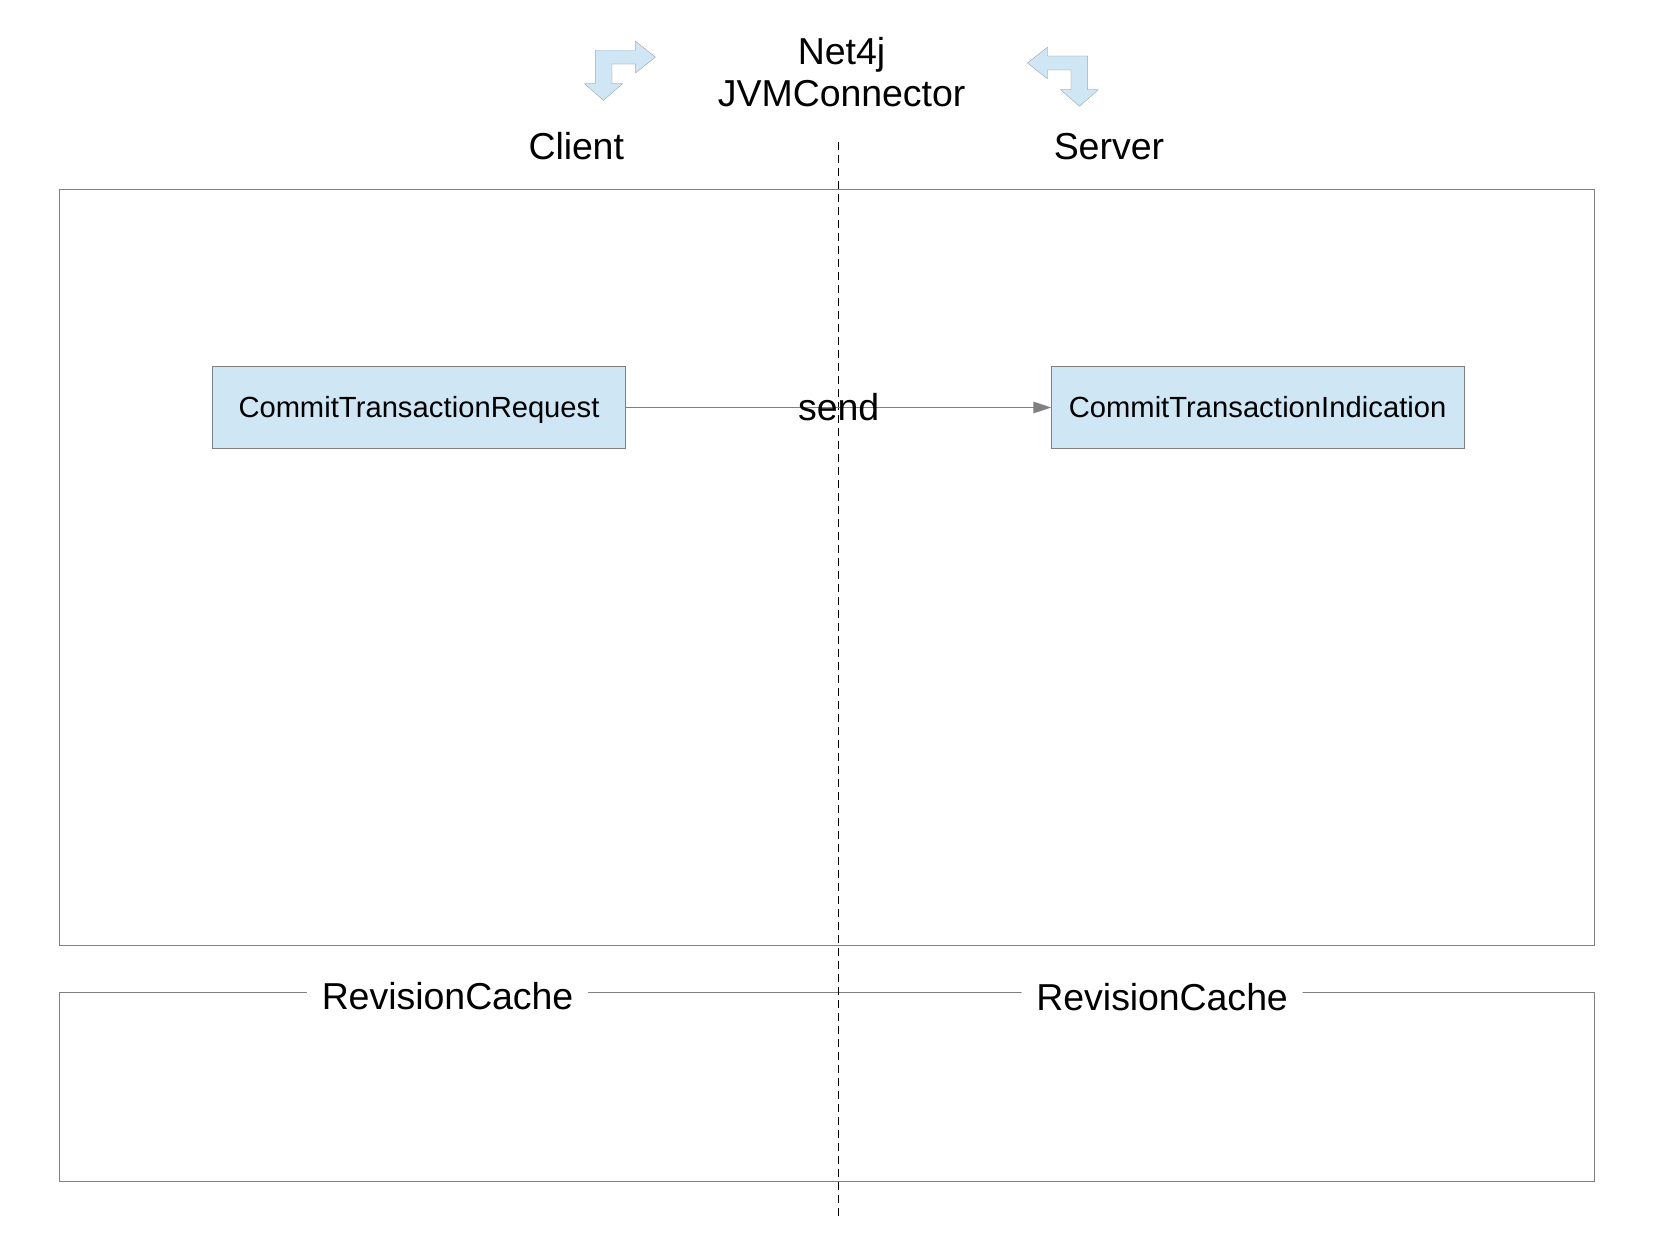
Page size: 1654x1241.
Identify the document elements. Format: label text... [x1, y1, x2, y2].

text_box CommitTransactionIndication [1051, 366, 1465, 449]
text_box CommitTransactionRequest [212, 366, 626, 449]
